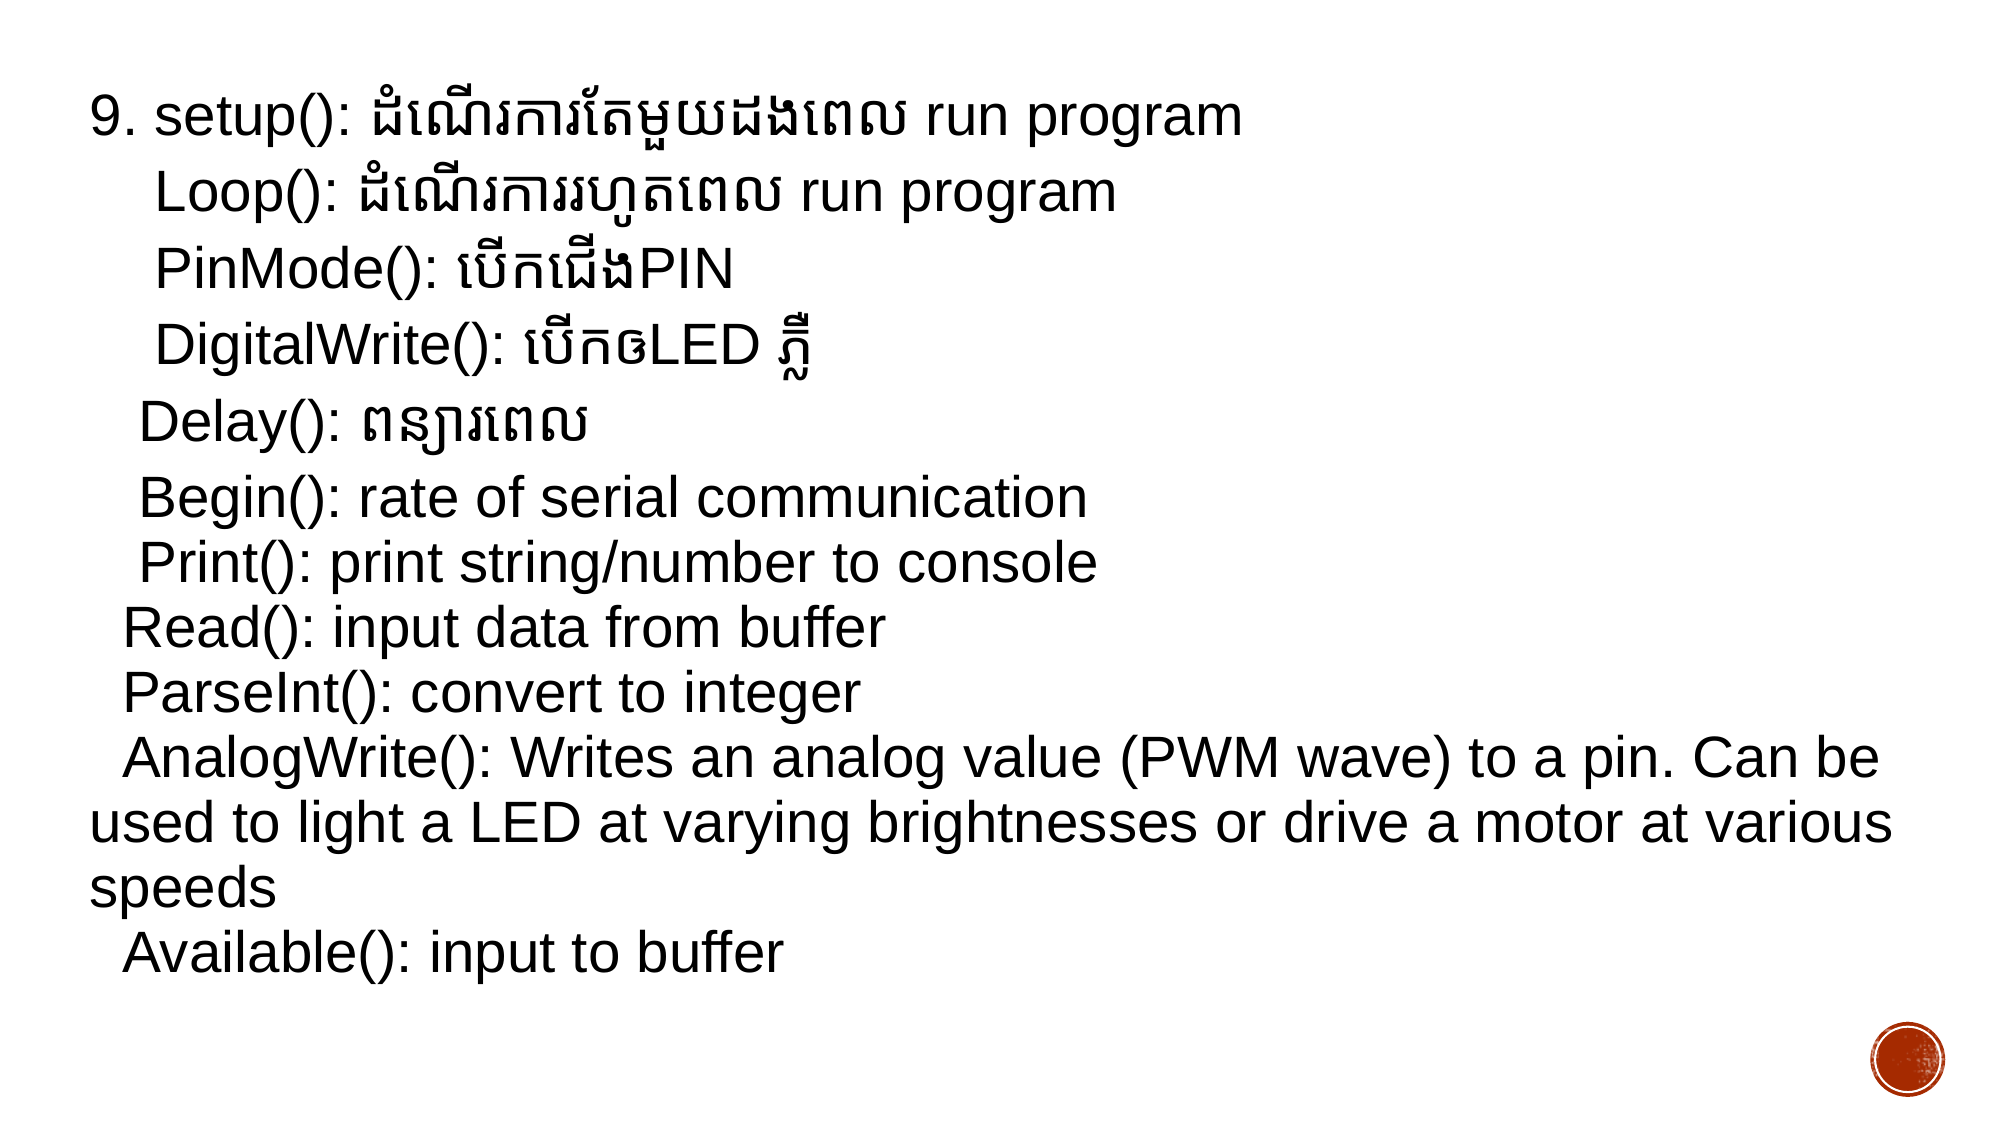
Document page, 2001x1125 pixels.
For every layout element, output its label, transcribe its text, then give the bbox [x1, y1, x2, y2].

picture [1883, 1022, 1946, 1097]
picture [1897, 1029, 1939, 1091]
text_box 9. setup(): ដំណើរការតែមួយដងពេល run program Loop(): ដំណើរការរហូតពេល run program PinMode(): បើកជើងPIN DigitalWrite(): បើកឲLED ភ្លឺ Delay(): ពន្យារពេល Begin(): rate of serial communication Print(): print string/number to console Read(): input data from buffer ParseInt(): convert to integer AnalogWrite(): Writes an analog value (PWM wave) to a pin. Can be used to light a LED at varying brightnesses or drive a motor at various speeds Available(): input to buffer [75, 75, 1913, 1088]
